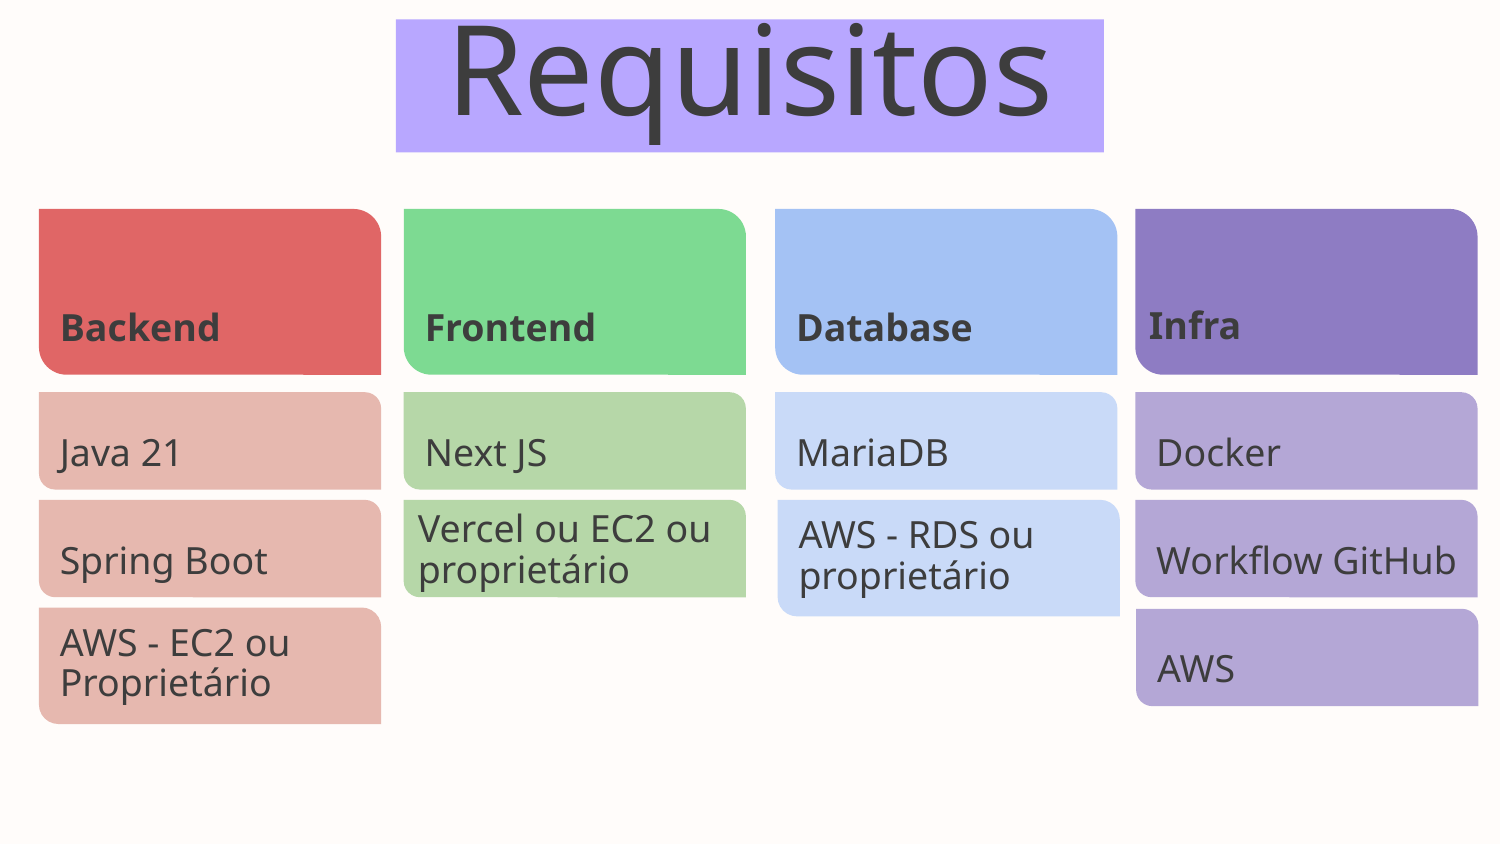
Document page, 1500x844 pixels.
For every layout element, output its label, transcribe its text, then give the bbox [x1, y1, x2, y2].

text_box [1136, 608, 1479, 707]
subtitle Database [796, 275, 1099, 350]
subtitle MariaDB [796, 431, 1099, 475]
text_box [1135, 392, 1478, 490]
text_box [775, 208, 1118, 375]
text_box [1135, 499, 1478, 598]
text_box [775, 392, 1118, 490]
text_box [38, 607, 382, 725]
subtitle Frontend [424, 275, 727, 350]
subtitle Backend [59, 275, 362, 350]
subtitle Spring Boot [59, 538, 362, 583]
text_box [38, 392, 382, 490]
text_box [403, 392, 746, 490]
text_box [1135, 208, 1478, 375]
subtitle AWS - EC2 ou Proprietário [59, 646, 362, 705]
subtitle AWS - RDS ou proprietário [798, 538, 1101, 598]
title Requisitos [395, 19, 1104, 153]
subtitle Docker [1156, 431, 1459, 475]
text_box [403, 208, 746, 375]
text_box [38, 208, 382, 375]
text_box [38, 499, 382, 598]
text_box [403, 499, 746, 598]
subtitle Infra [1148, 273, 1451, 348]
subtitle Next JS [424, 431, 727, 475]
text_box [777, 499, 1120, 617]
subtitle Java 21 [59, 431, 362, 475]
subtitle AWS [1157, 646, 1460, 691]
subtitle Workflow GitHub [1156, 538, 1459, 583]
subtitle Vercel ou EC2 ou proprietário [417, 540, 720, 592]
